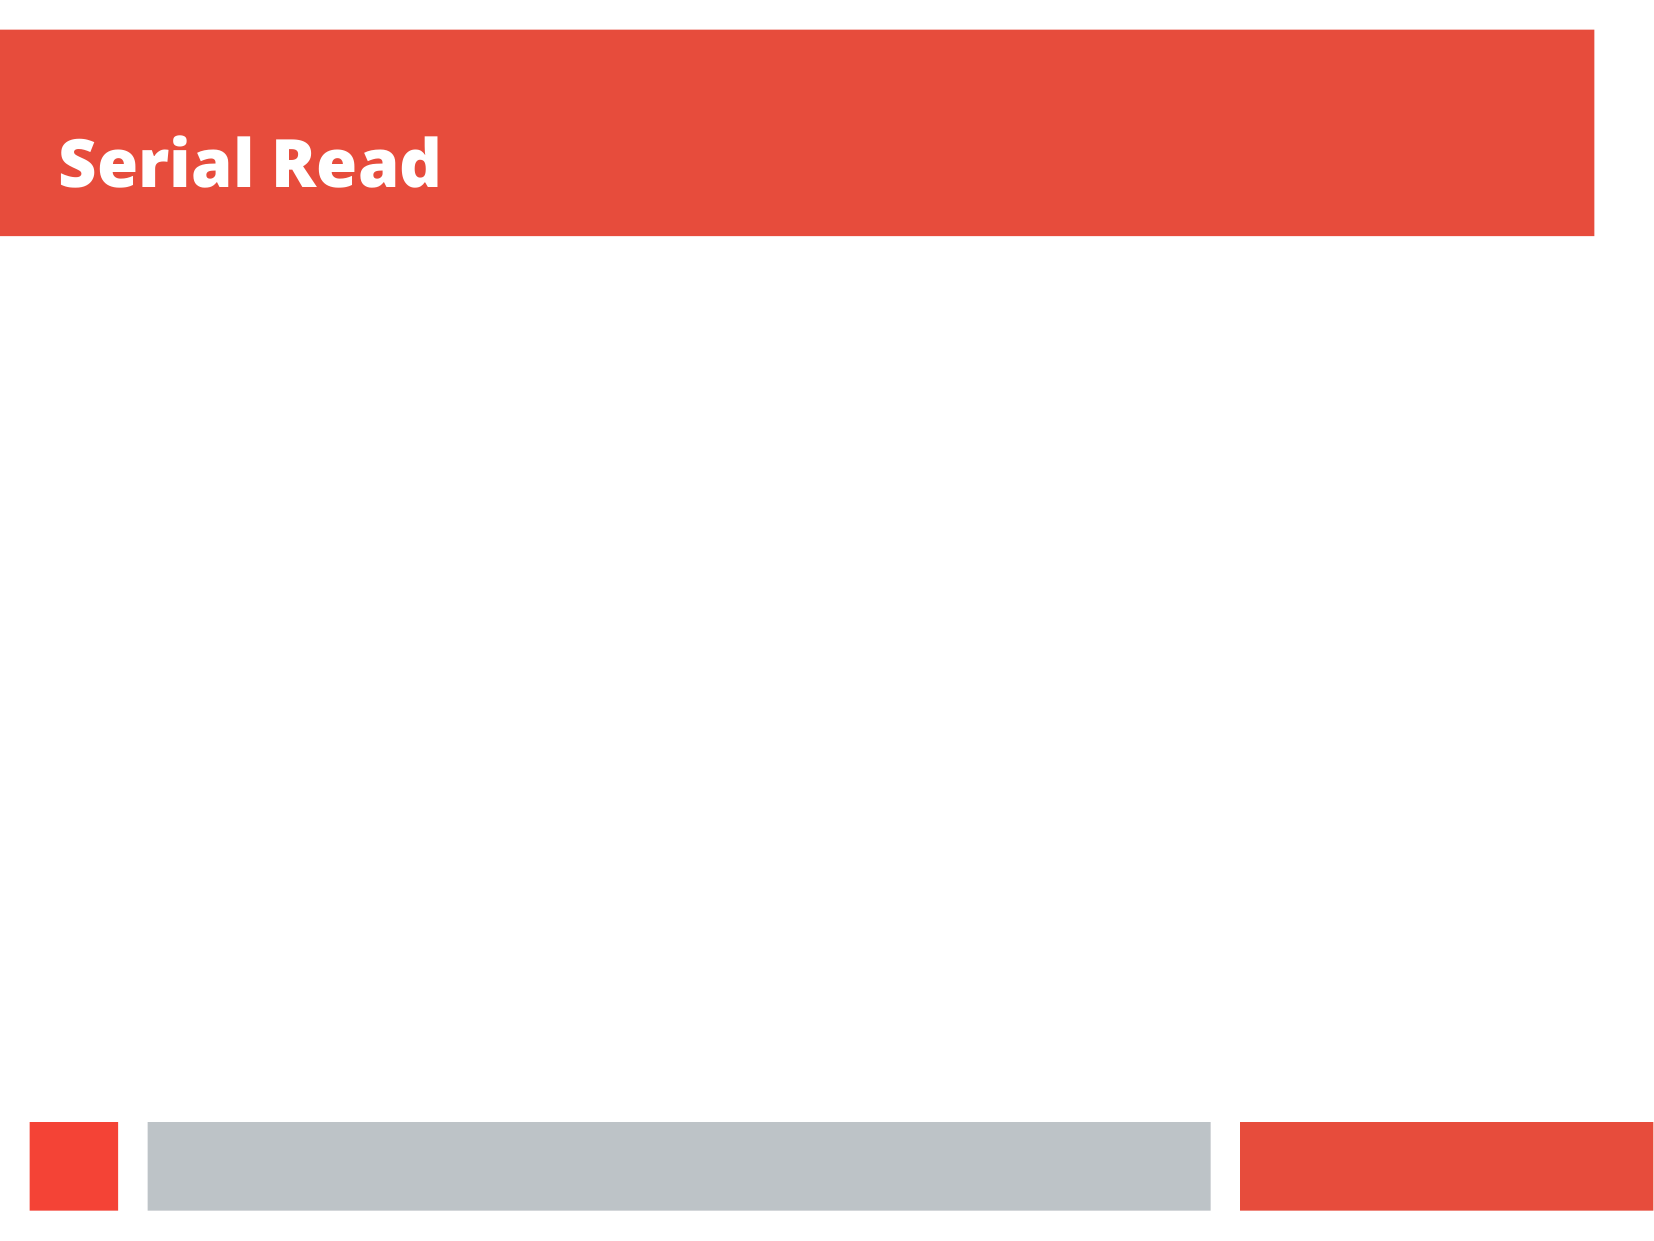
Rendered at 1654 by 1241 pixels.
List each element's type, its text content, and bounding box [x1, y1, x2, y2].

title Serial Read [59, 59, 1595, 207]
